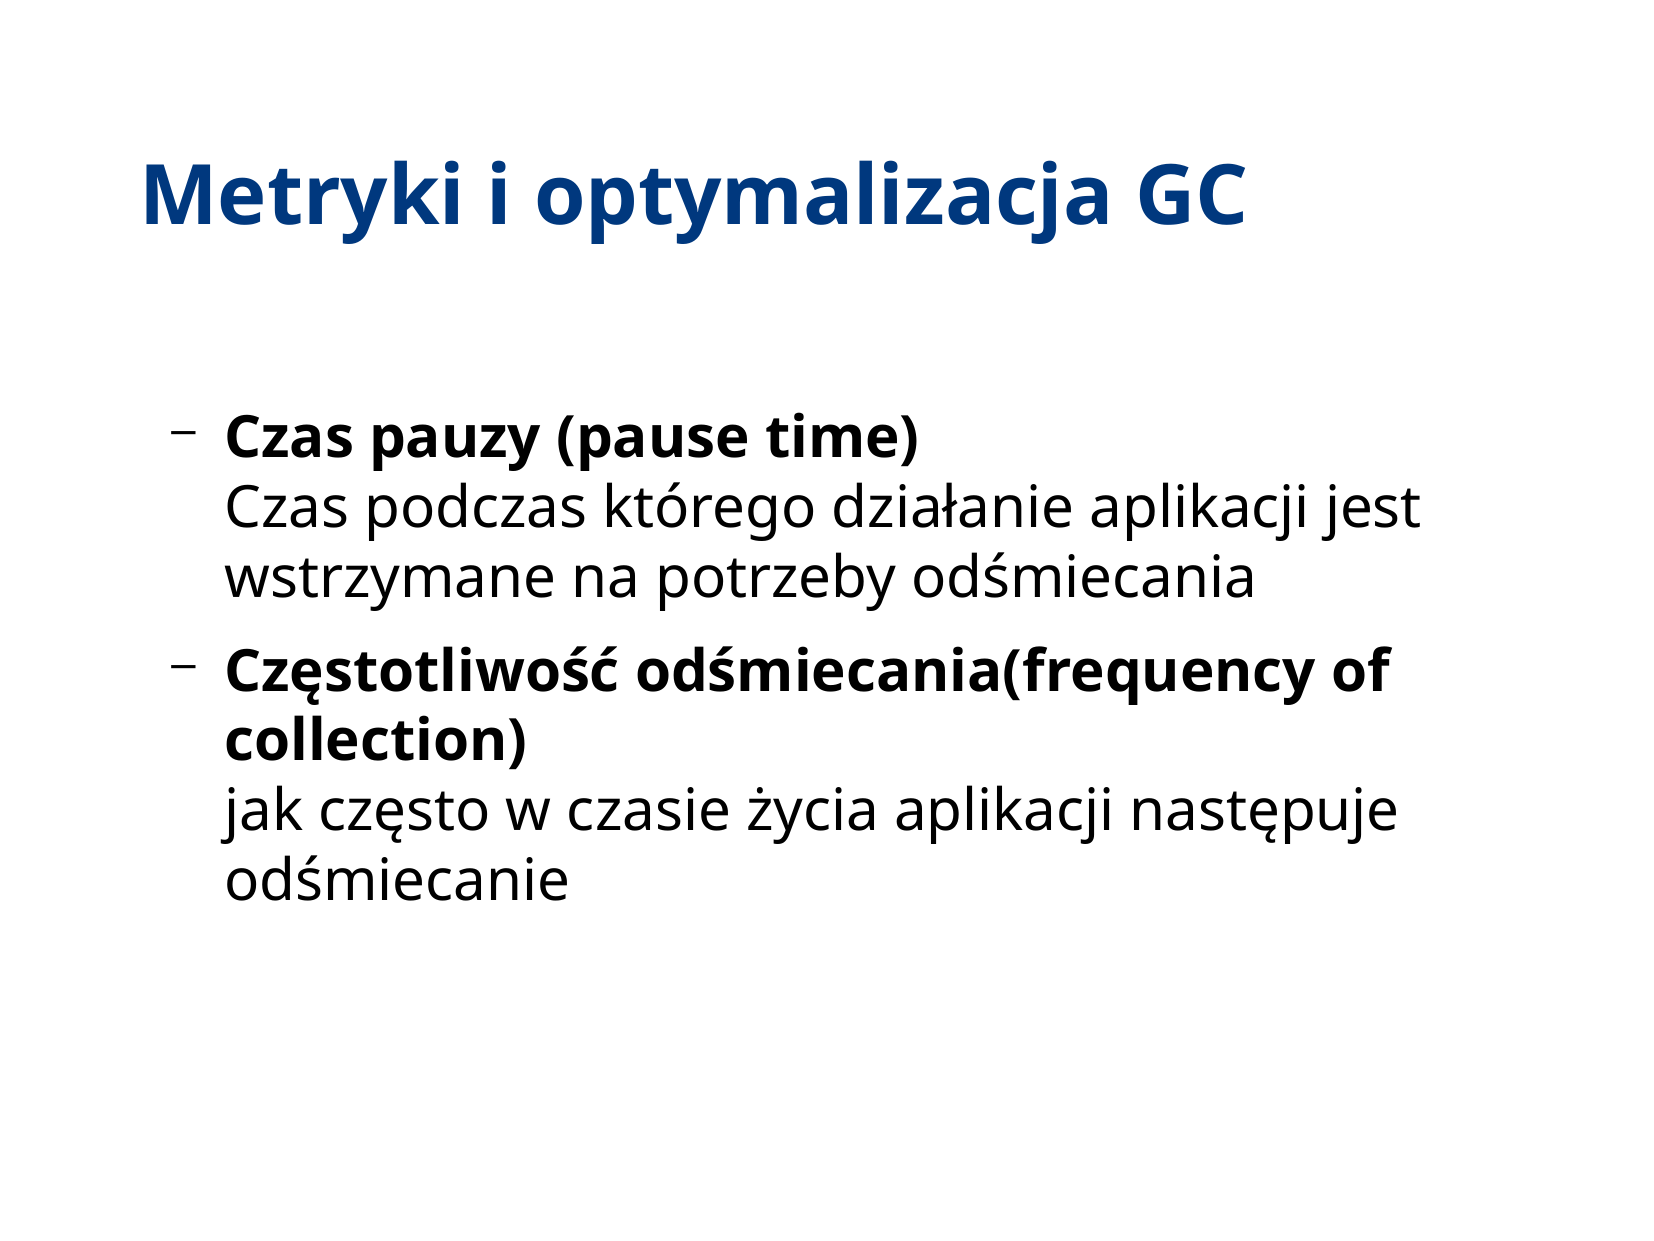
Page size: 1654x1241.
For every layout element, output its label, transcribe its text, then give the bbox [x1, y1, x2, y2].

list Czas pauzy (pause time) Czas podczas którego działanie aplikacji jest wstrzymane na potrzeby odśmiecania Częstotliwość odśmiecania(frequency of collection) jak często w czasie życia aplikacji następuje odśmiecanie [82, 290, 1571, 1010]
title Metryki i optymalizacja GC [82, 49, 1571, 257]
